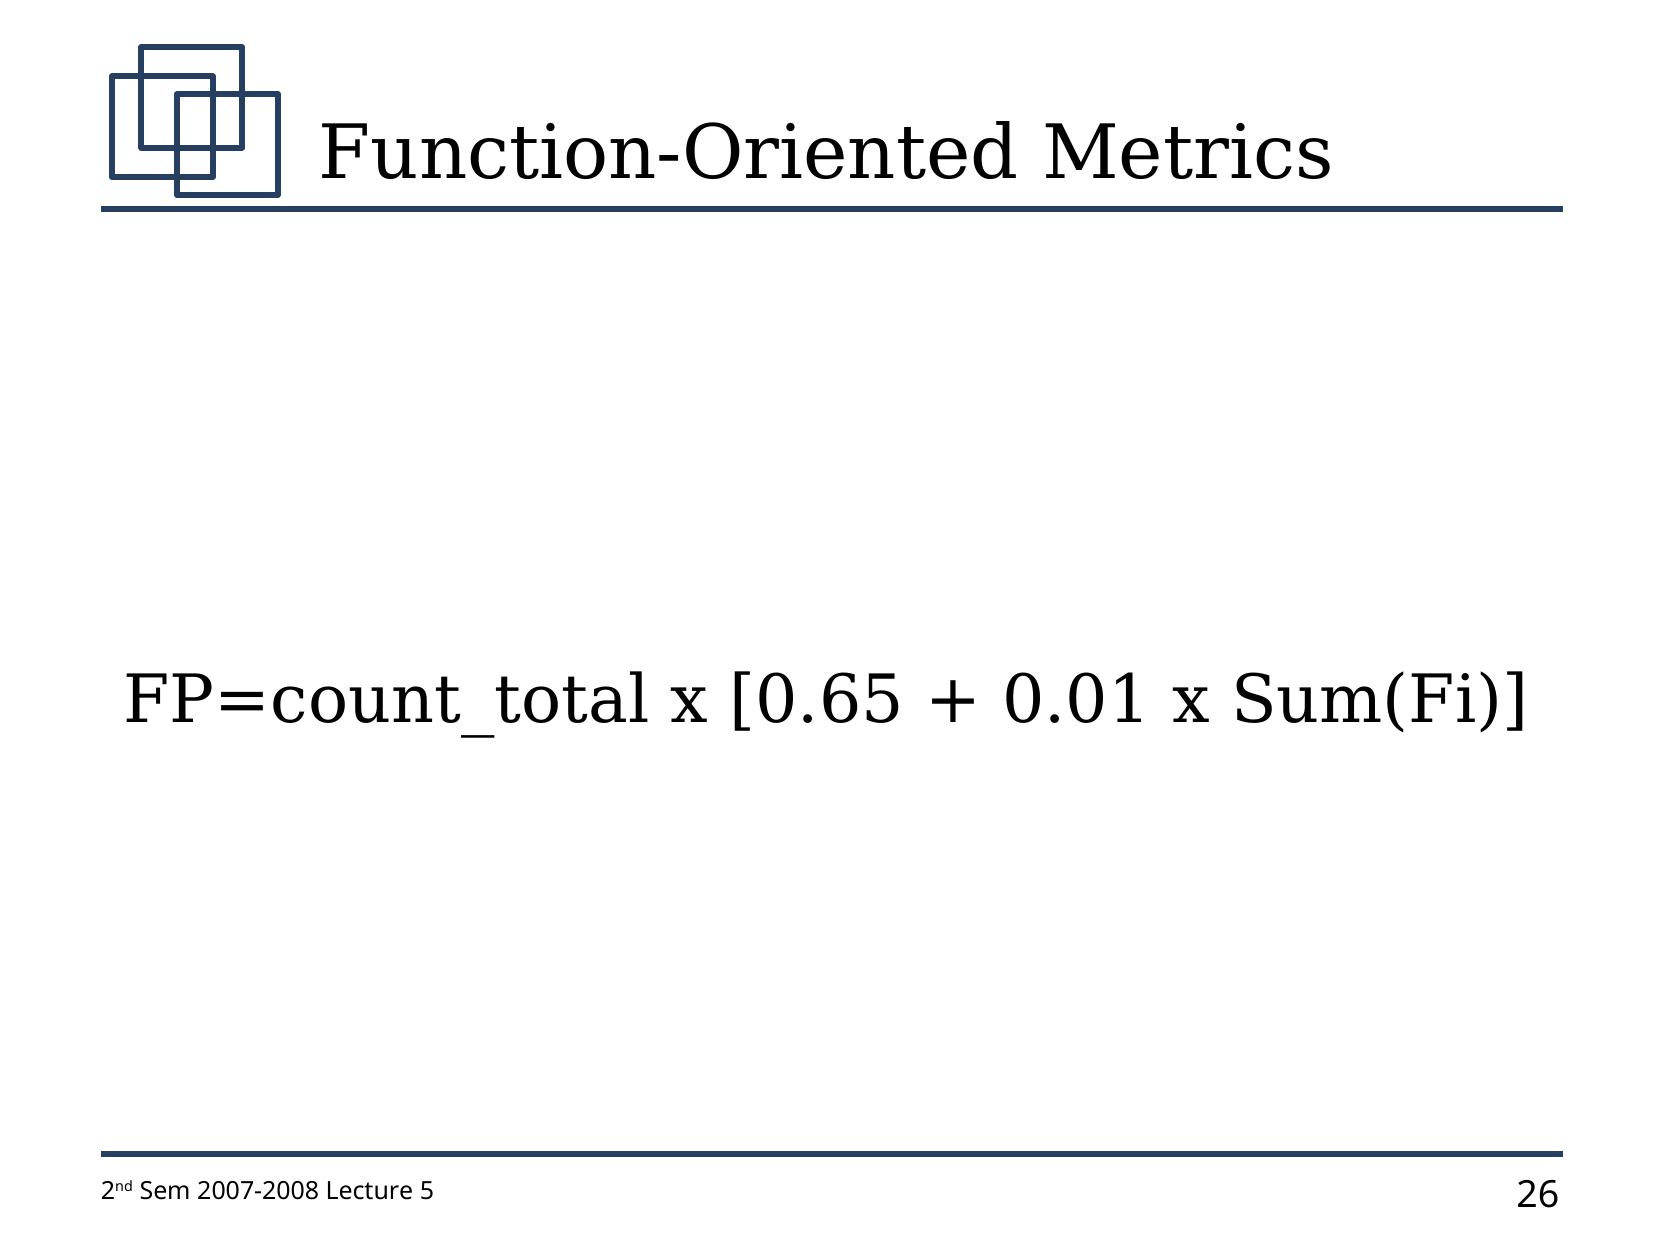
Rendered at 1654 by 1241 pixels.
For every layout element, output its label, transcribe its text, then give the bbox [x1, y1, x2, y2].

subtitle FP=count_total x [0.65 + 0.01 x Sum(Fi)] [82, 290, 1571, 1109]
title Function-Oriented Metrics [82, 49, 1571, 257]
